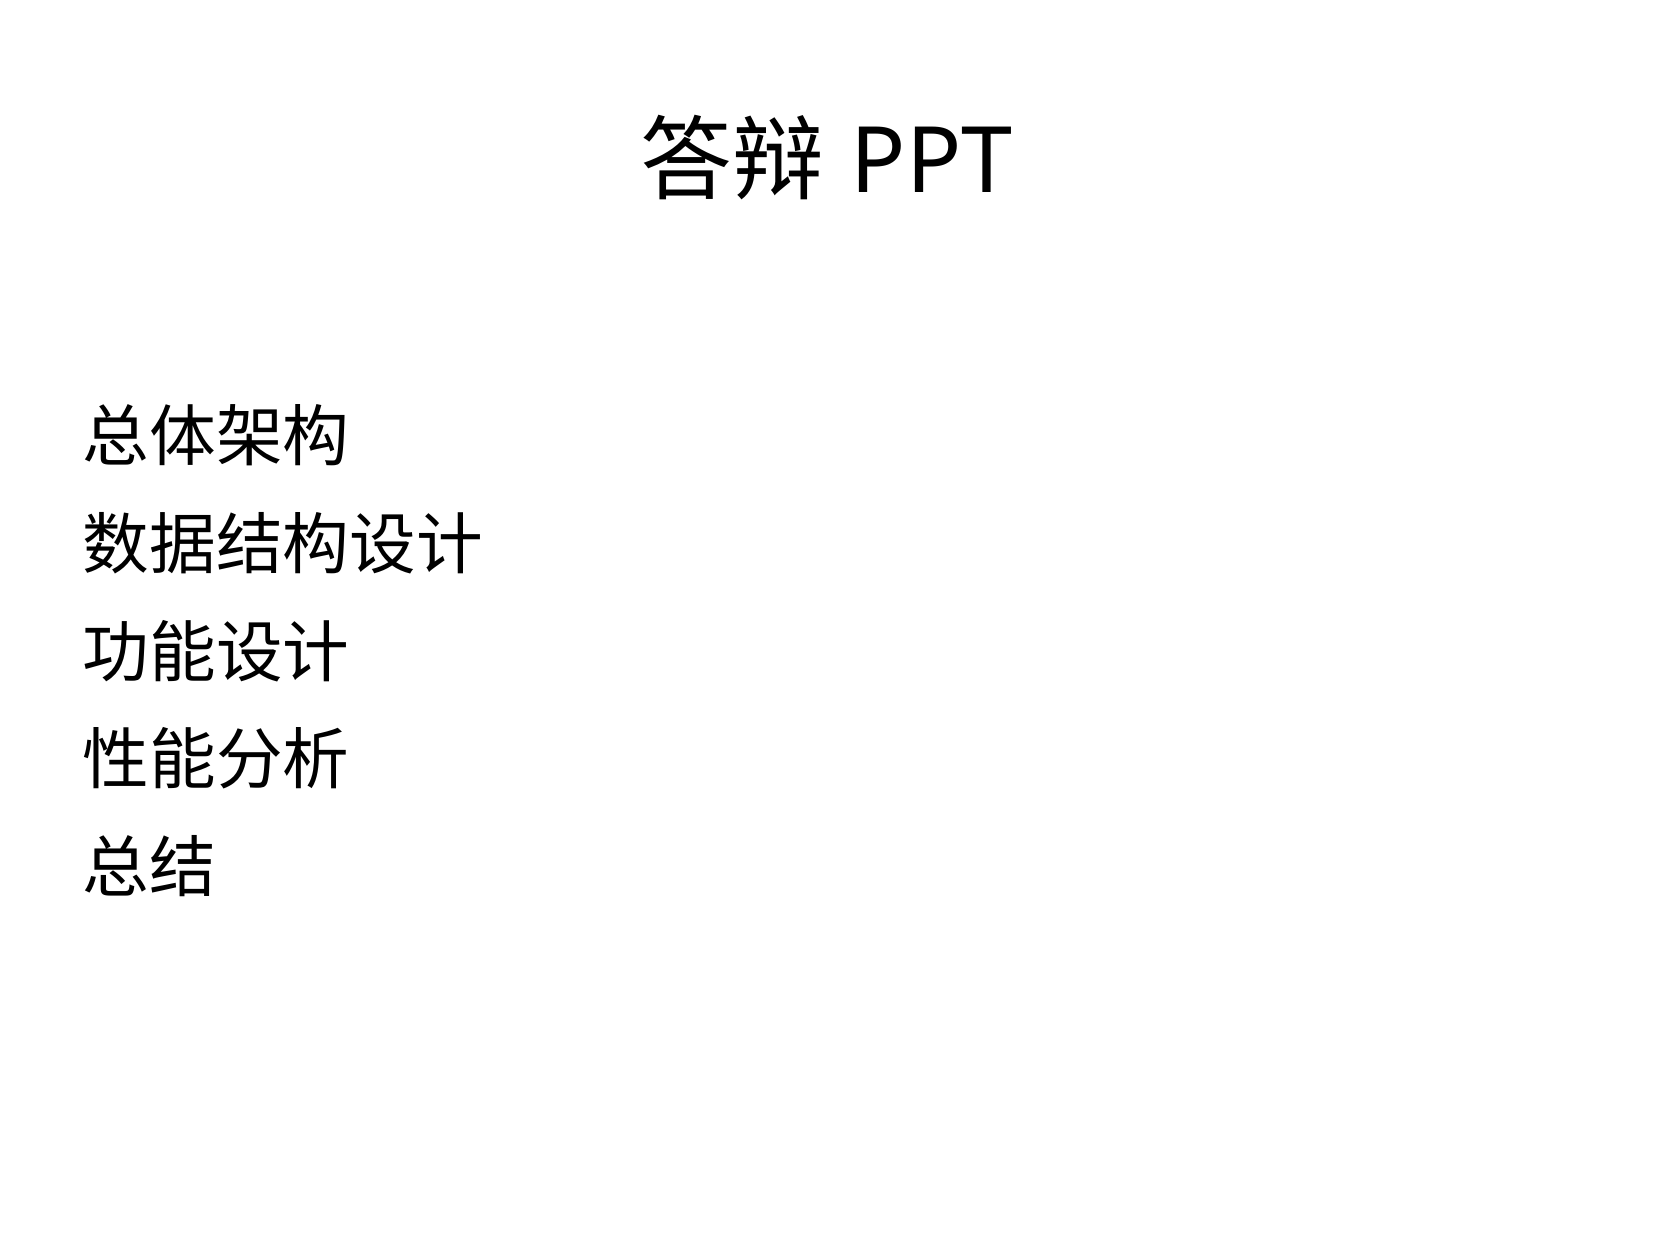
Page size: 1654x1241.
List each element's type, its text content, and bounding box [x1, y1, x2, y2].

title 答辩PPT [82, 49, 1571, 257]
subtitle 总体架构 数据结构设计 功能设计 性能分析 总结 [82, 290, 1571, 1010]
